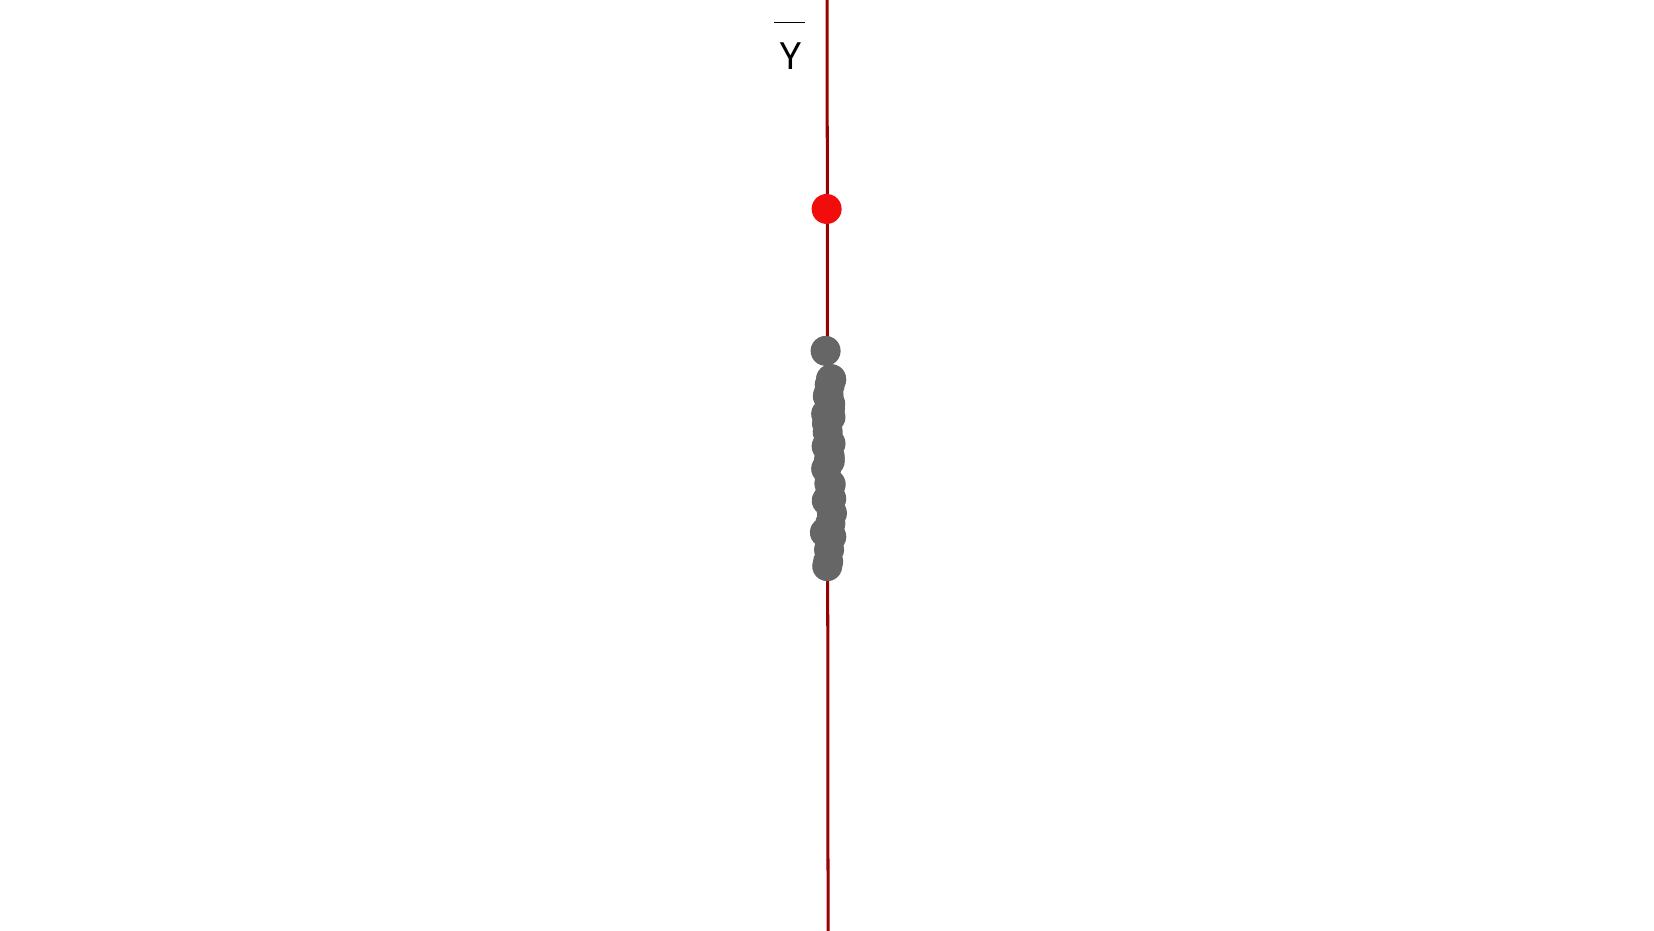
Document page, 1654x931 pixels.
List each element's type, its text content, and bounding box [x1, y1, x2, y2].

text_box [809, 335, 847, 582]
text_box Y [765, 22, 826, 76]
text_box [811, 193, 842, 224]
